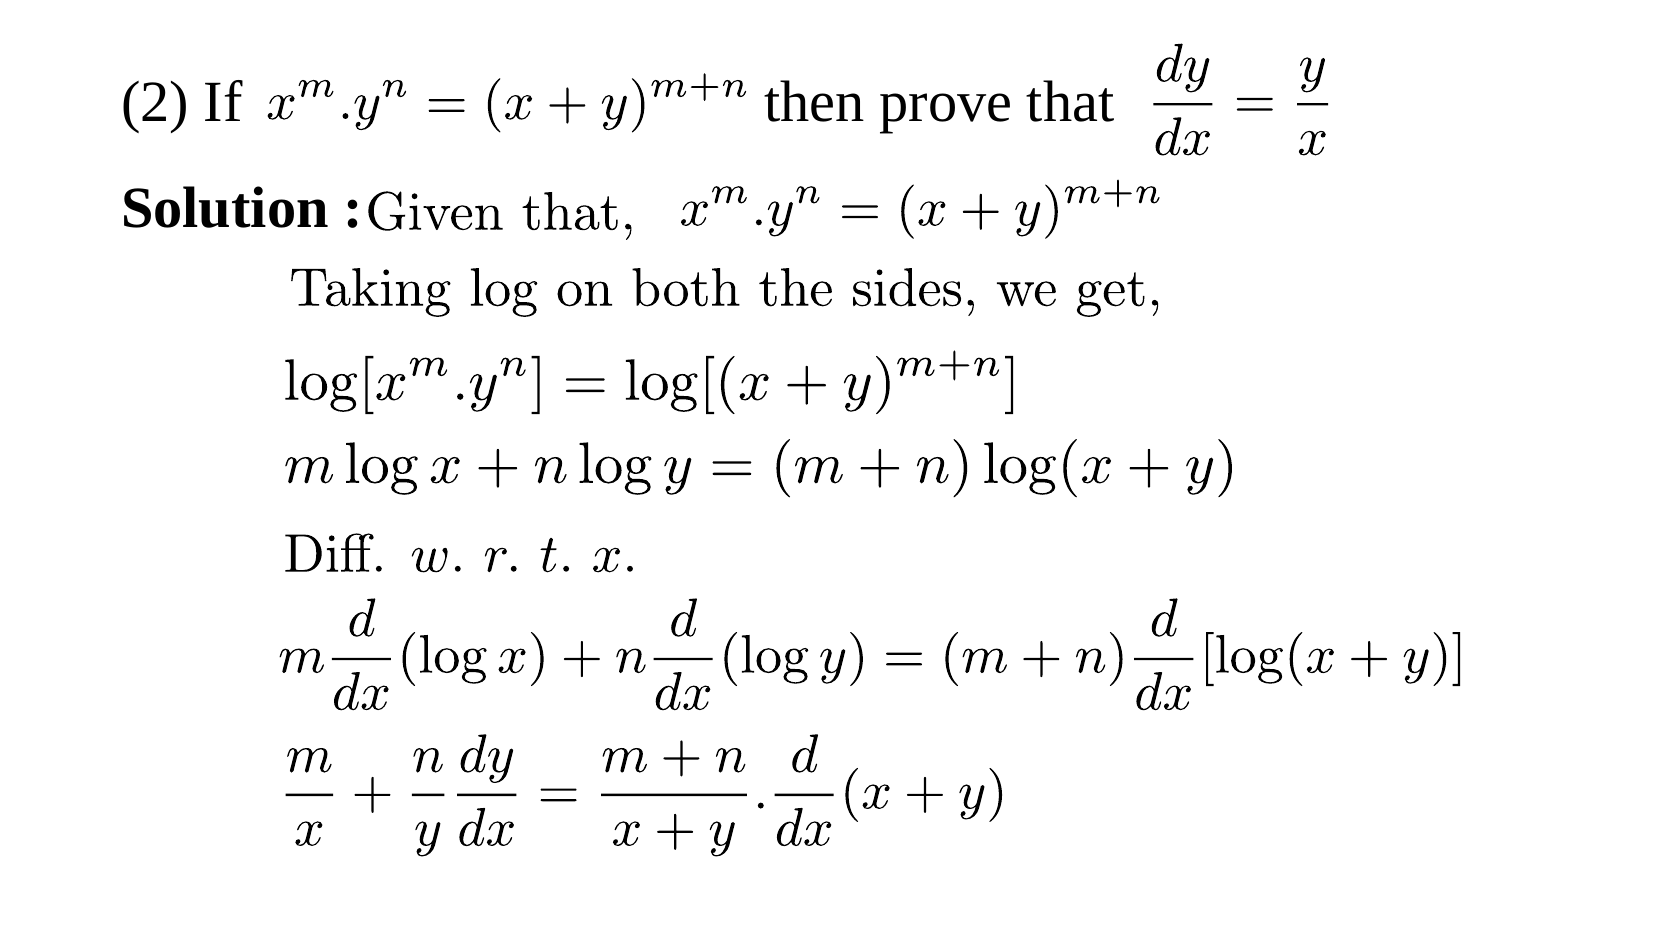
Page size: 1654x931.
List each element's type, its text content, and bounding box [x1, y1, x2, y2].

text_box [285, 350, 1014, 415]
text_box [285, 439, 1232, 498]
text_box [285, 734, 1003, 857]
text_box [1153, 43, 1329, 156]
text_box [680, 179, 1160, 239]
text_box [285, 533, 633, 573]
text_box [267, 73, 747, 133]
text_box [279, 598, 1461, 711]
title (2) If then prove that Solution : [47, 37, 1607, 898]
text_box [367, 191, 632, 240]
text_box [291, 268, 1159, 317]
